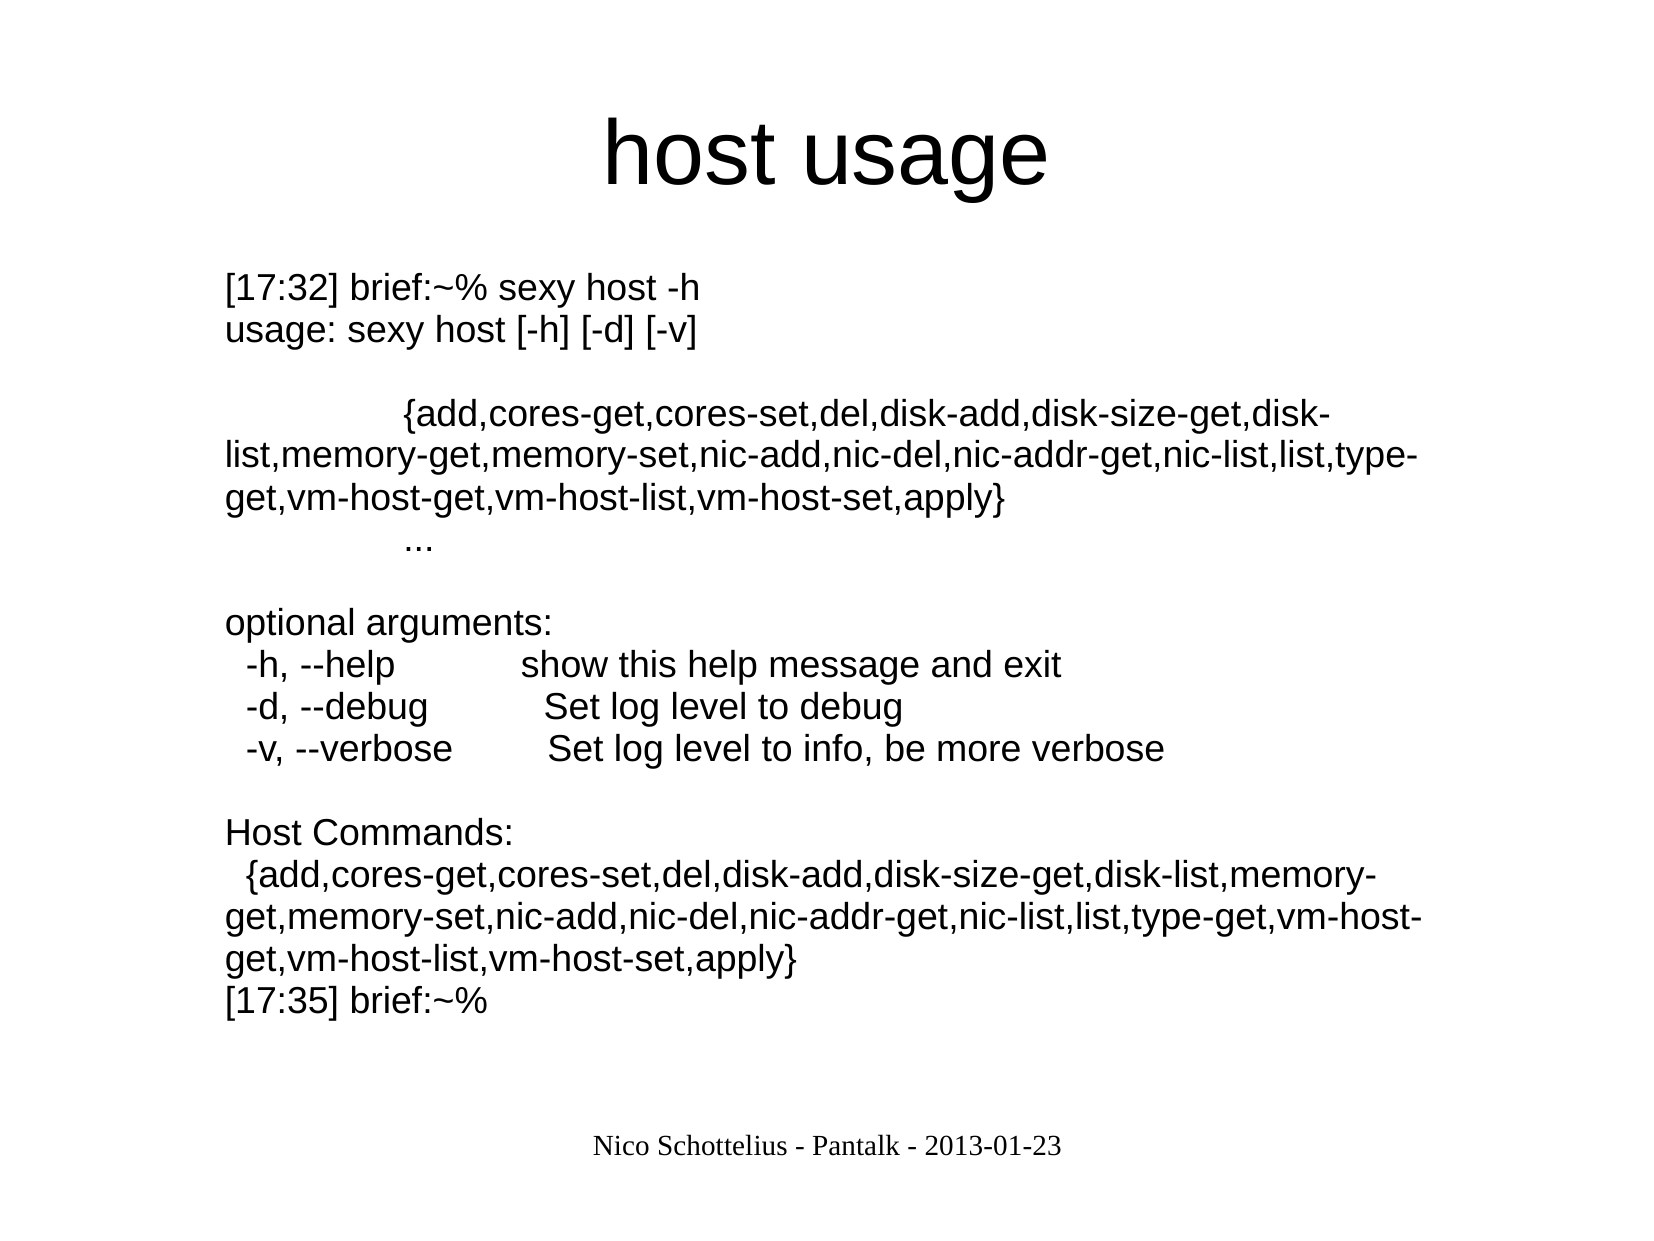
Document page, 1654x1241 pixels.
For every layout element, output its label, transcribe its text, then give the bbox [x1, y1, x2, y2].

text_box [17:32] brief:~% sexy host -h usage: sexy host [-h] [-d] [-v] {add,cores-get,cores-set,del,disk-add,disk-size-get,disk-list,memory-get,memory-set,nic-add,nic-del,nic-addr-get,nic-list,list,type-get,vm-host-get,vm-host-list,vm-host-set,apply} ... optional arguments: -h, --help show this help message and exit -d, --debug Set log level to debug -v, --verbose Set log level to info, be more verbose Host Commands: {add,cores-get,cores-set,del,disk-add,disk-size-get,disk-list,memory-get,memory-set,nic-add,nic-del,nic-addr-get,nic-list,list,type-get,vm-host-get,vm-host-list,vm-host-set,apply} [17:35] brief:~% [210, 258, 1547, 1111]
title host usage [82, 49, 1571, 257]
